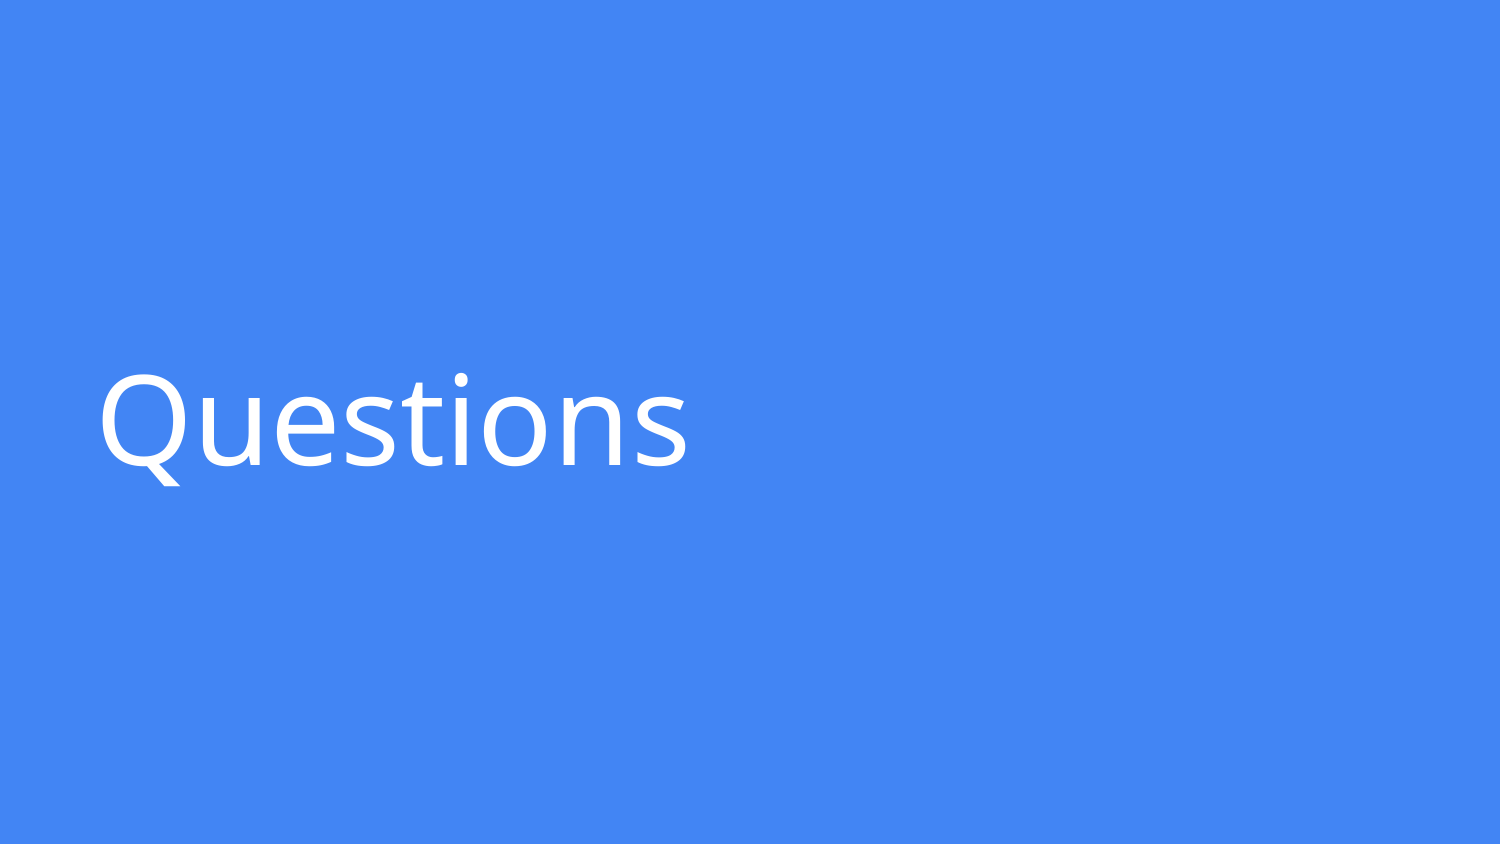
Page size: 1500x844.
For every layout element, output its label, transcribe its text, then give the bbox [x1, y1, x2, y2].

title Questions [80, 80, 1102, 752]
